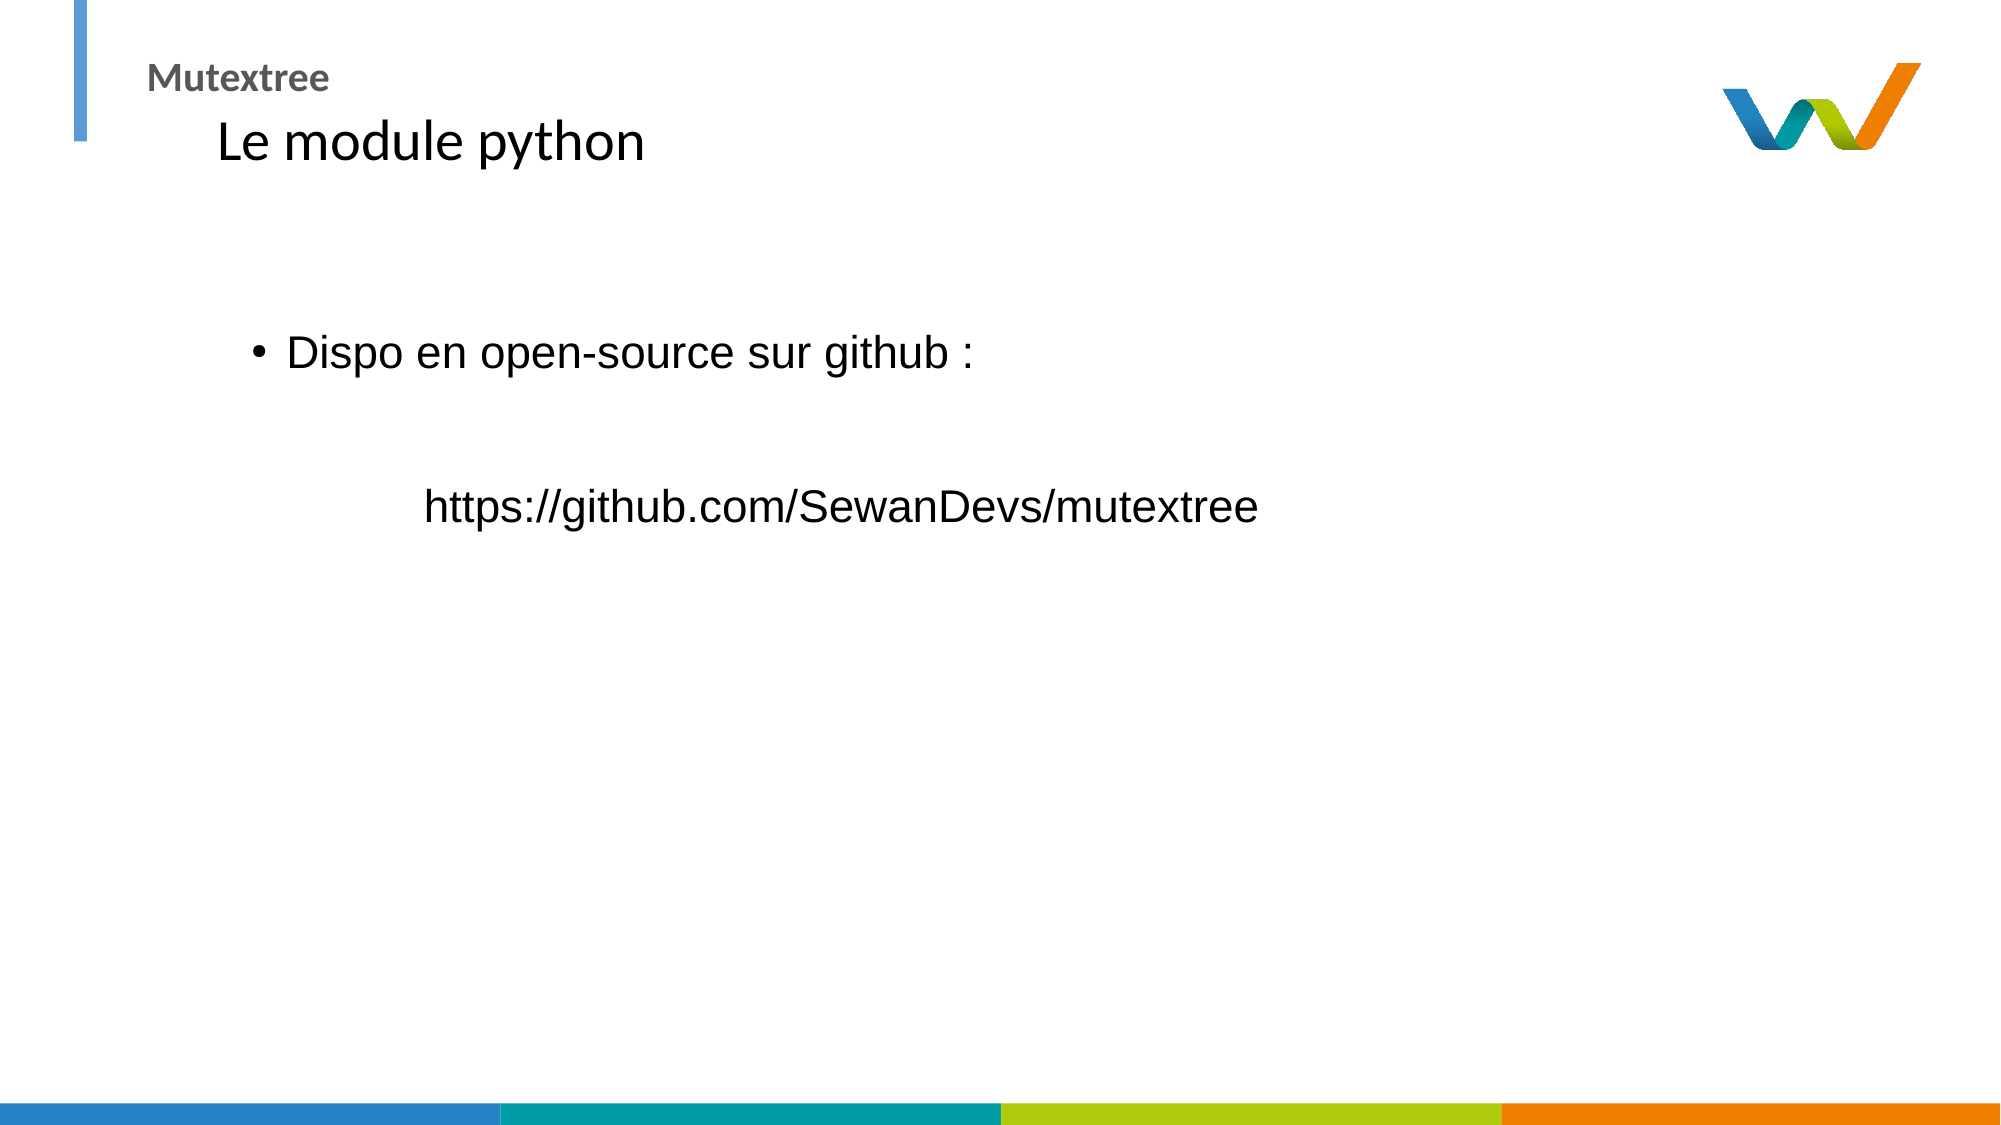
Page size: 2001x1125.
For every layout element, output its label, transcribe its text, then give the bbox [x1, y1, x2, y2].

list Le module python [131, 103, 1400, 157]
picture [1702, 63, 1931, 157]
text_box Dispo en open-source sur github : https://github.com/SewanDevs/mutextree [236, 319, 1619, 686]
list Mutextree [131, 48, 1400, 103]
